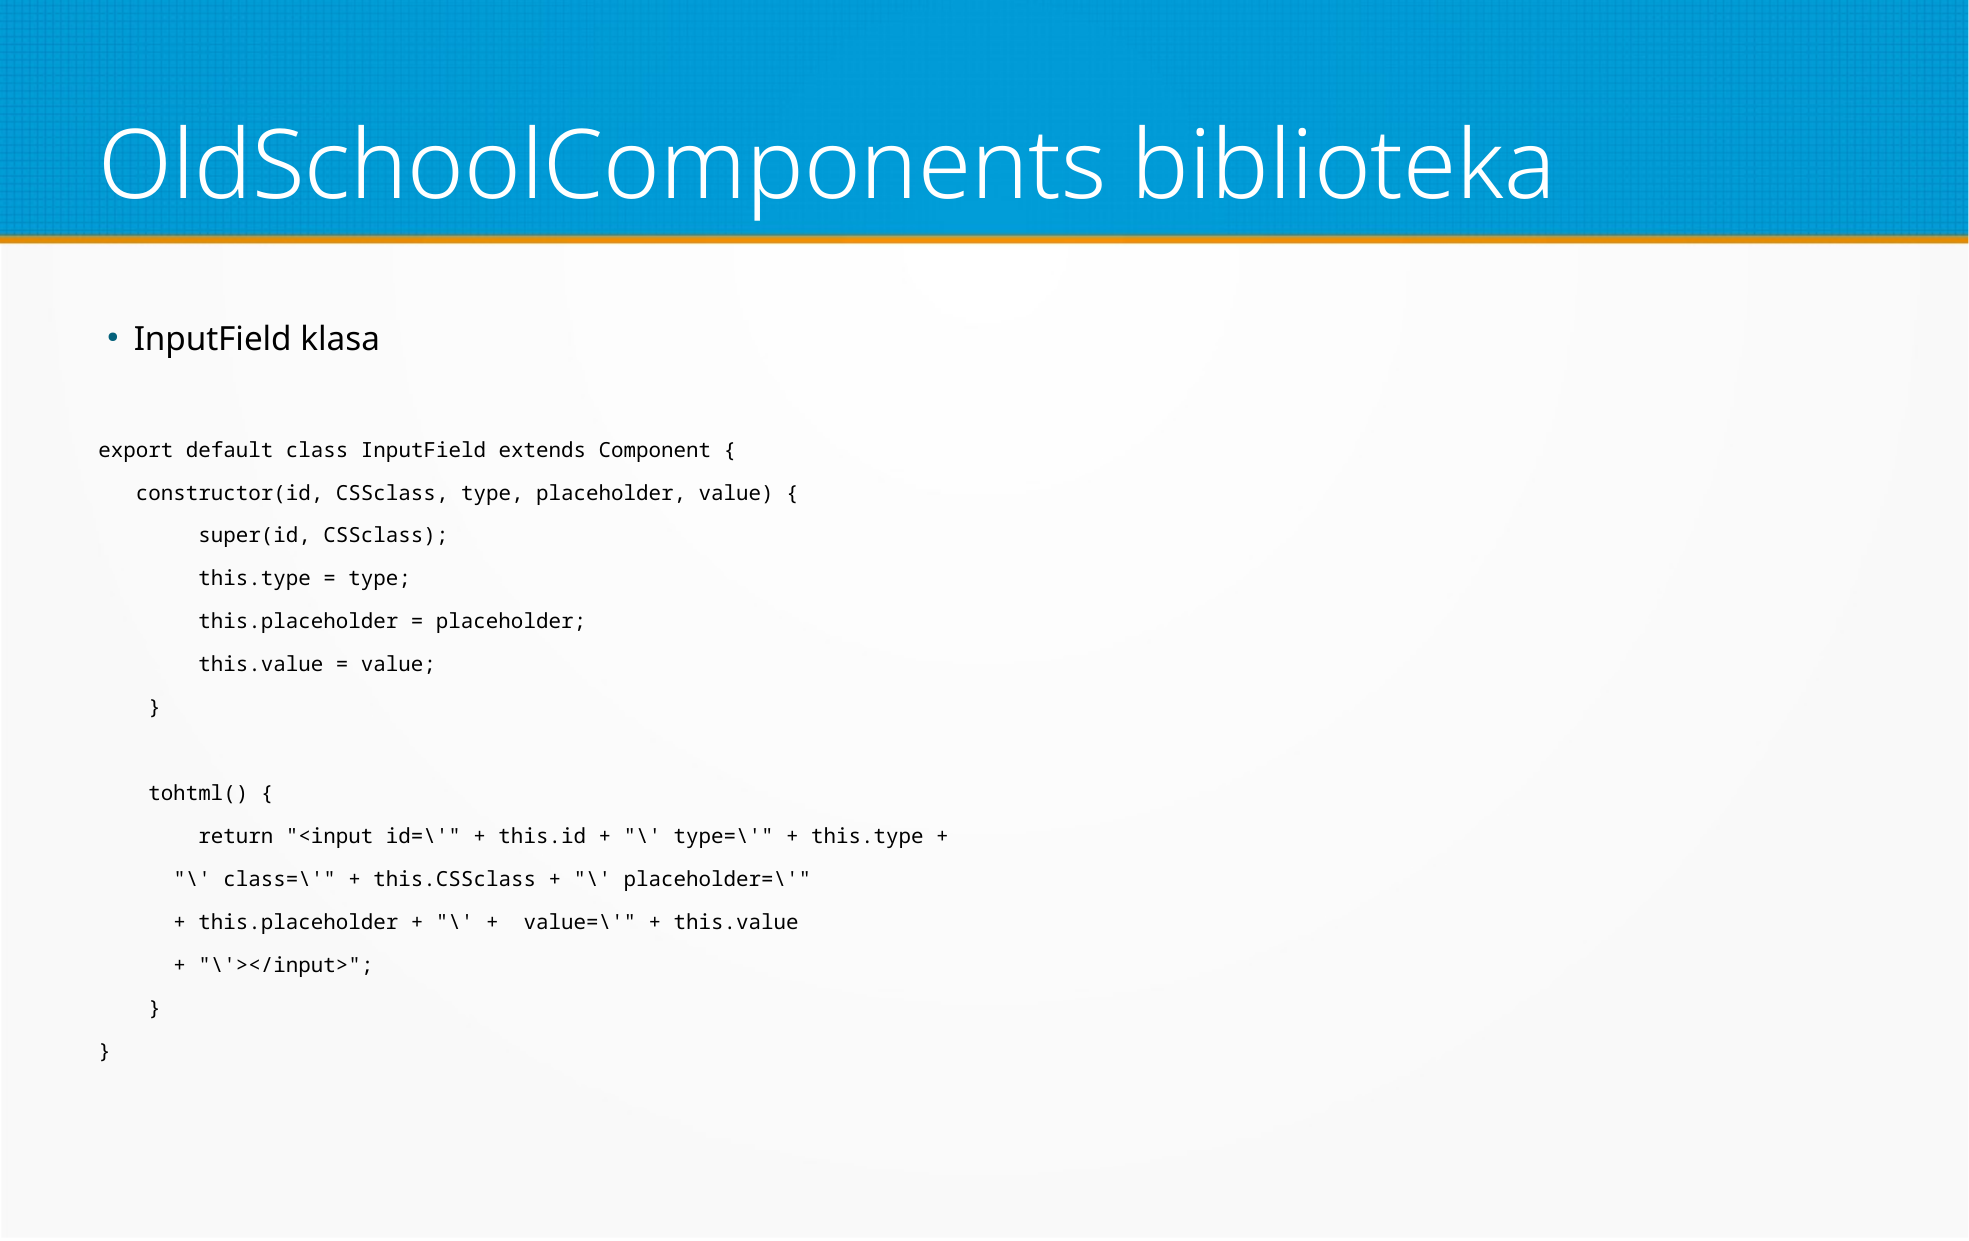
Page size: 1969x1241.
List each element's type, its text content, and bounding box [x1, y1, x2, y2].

list InputField klasa export default class InputField extends Component { constructor(id, CSSclass, type, placeholder, value) { super(id, CSSclass); this.type = type; this.placeholder = placeholder; this.value = value; } tohtml() { return "<input id=\'" + this.id + "\' type=\'" + this.type + "\' class=\'" + this.CSSclass + "\' placeholder=\'" + this.placeholder + "\' + value=\'" + this.value + "\'></input>"; } } [98, 315, 1861, 1081]
picture [0, 233, 1969, 1241]
title OldSchoolComponents biblioteka [98, 19, 1870, 227]
